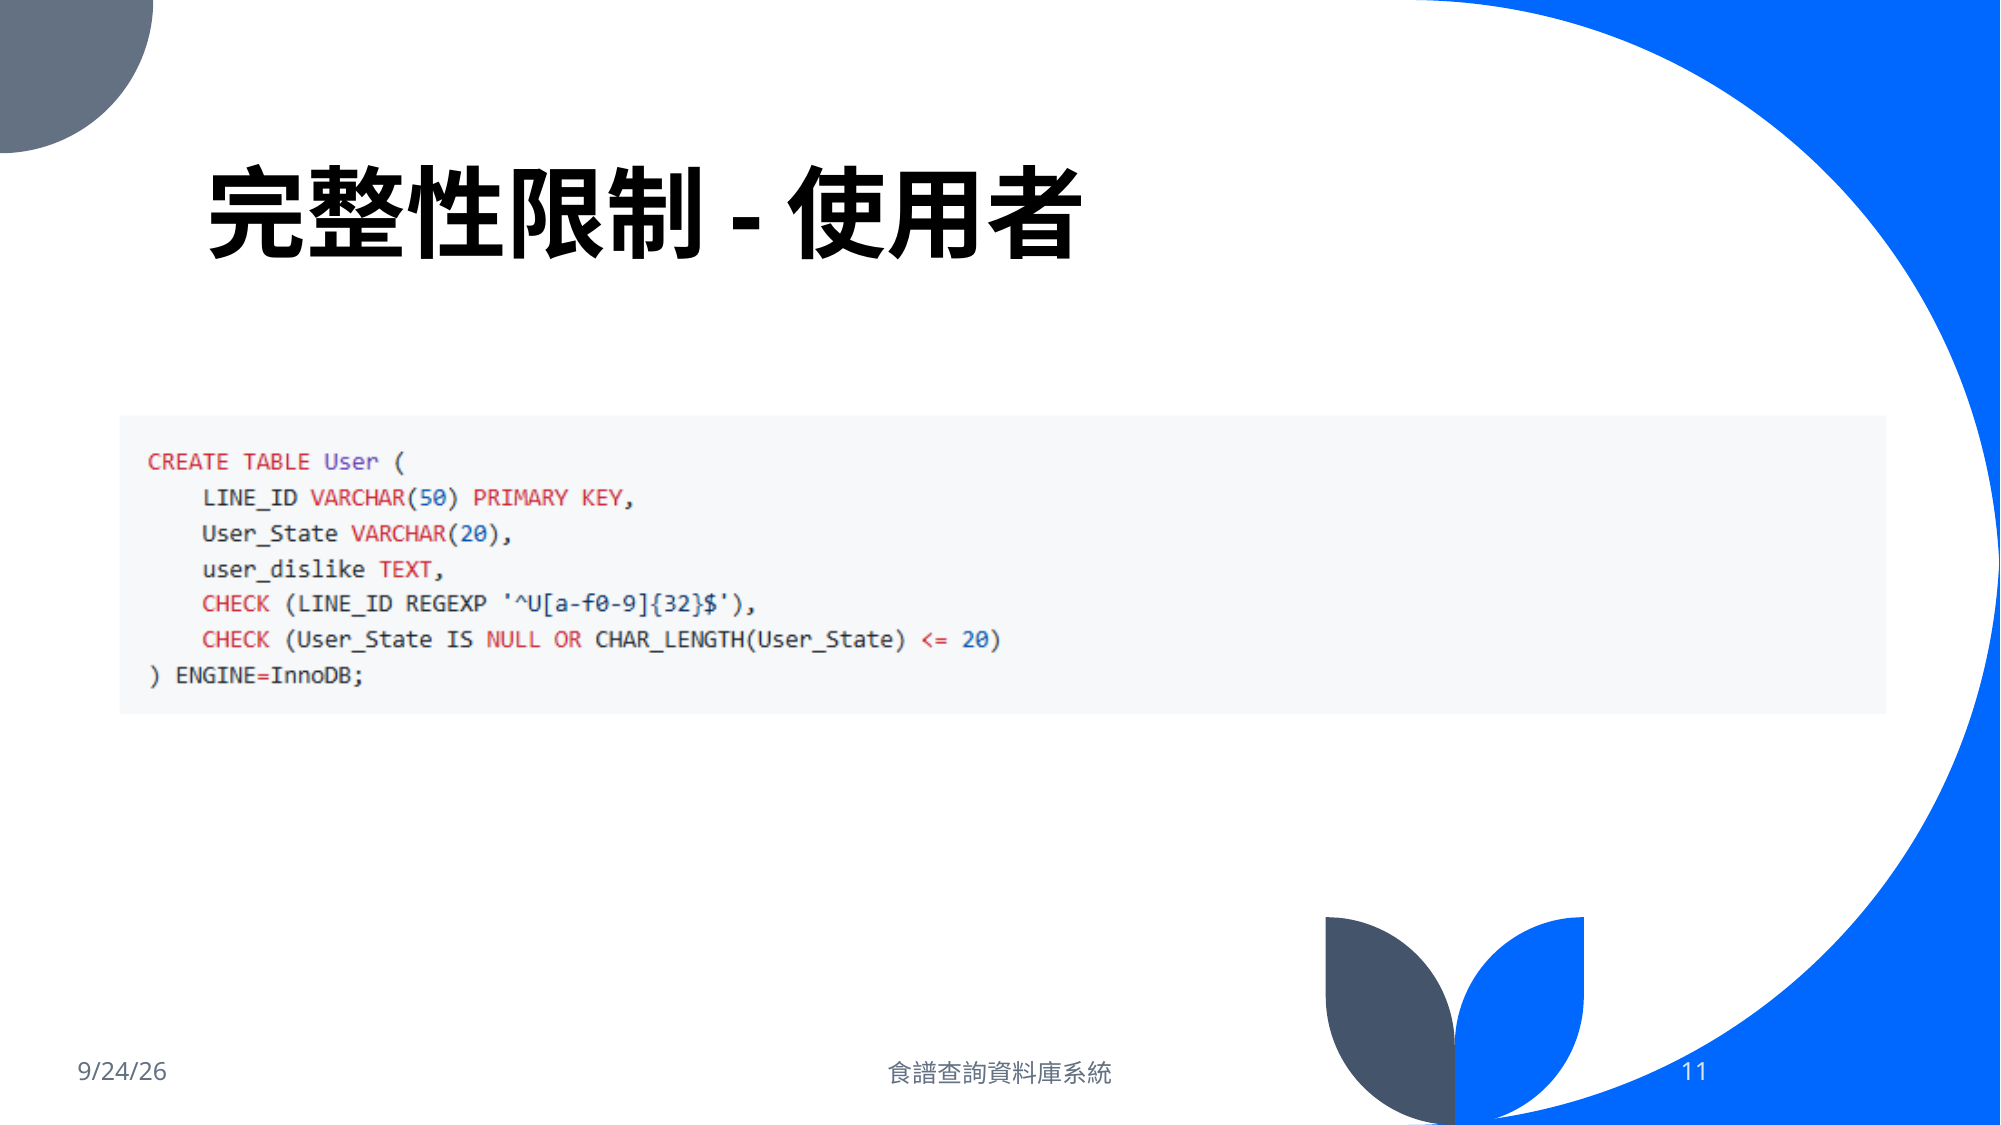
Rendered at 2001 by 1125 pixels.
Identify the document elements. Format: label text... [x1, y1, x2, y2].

picture [113, 409, 1887, 716]
slide_number 11 [1665, 1042, 1938, 1103]
title 完整性限制-使用者 [191, 62, 1796, 280]
footer 食譜查詢資料庫系統 [662, 1042, 1338, 1103]
slide_number 6/10/2025 [62, 1042, 513, 1103]
